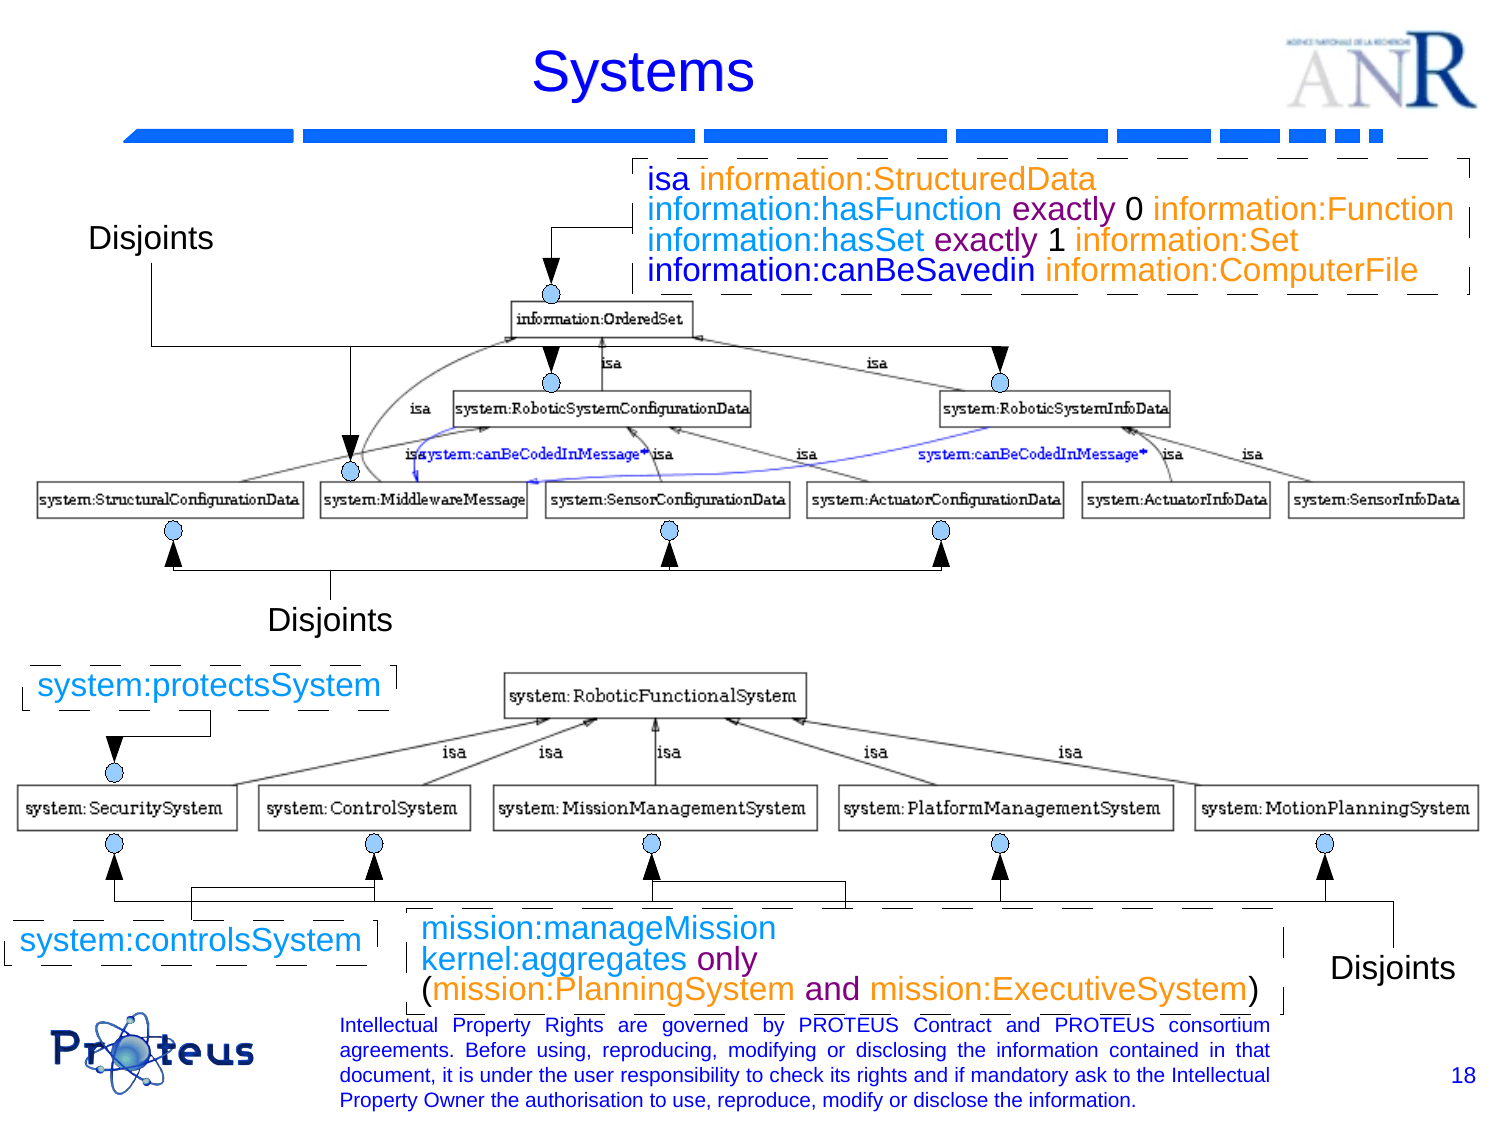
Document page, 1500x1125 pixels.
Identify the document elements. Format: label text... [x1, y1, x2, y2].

picture [35, 1003, 272, 1101]
text_box [932, 520, 950, 541]
text_box [542, 373, 561, 393]
text_box [105, 833, 124, 854]
text_box [642, 833, 661, 854]
picture [1281, 27, 1484, 115]
text_box [991, 373, 1009, 393]
text_box mission:manageMission kernel:aggregates only (mission:PlanningSystem and mission:ExecutiveSystem) [406, 908, 1284, 1015]
picture [26, 290, 1476, 538]
text_box [542, 284, 561, 304]
text_box [1315, 833, 1334, 853]
text_box Disjoints [73, 217, 230, 263]
title Systems [23, 11, 1264, 130]
text_box [660, 520, 679, 541]
text_box [105, 762, 124, 783]
text_box Disjoints [1315, 948, 1472, 994]
text_box Disjoints [252, 599, 409, 645]
text_box isa information:StructuredData information:hasFunction exactly 0 information:Function information:hasSet exactly 1 information:Set information:canBeSavedin information:ComputerFile [632, 158, 1470, 295]
text_box [164, 520, 183, 541]
text_box system:controlsSystem [4, 920, 378, 966]
text_box [341, 461, 360, 482]
text_box system:protectsSystem [22, 665, 397, 711]
text_box [365, 833, 384, 853]
text_box [991, 833, 1010, 853]
picture [0, 646, 1498, 855]
